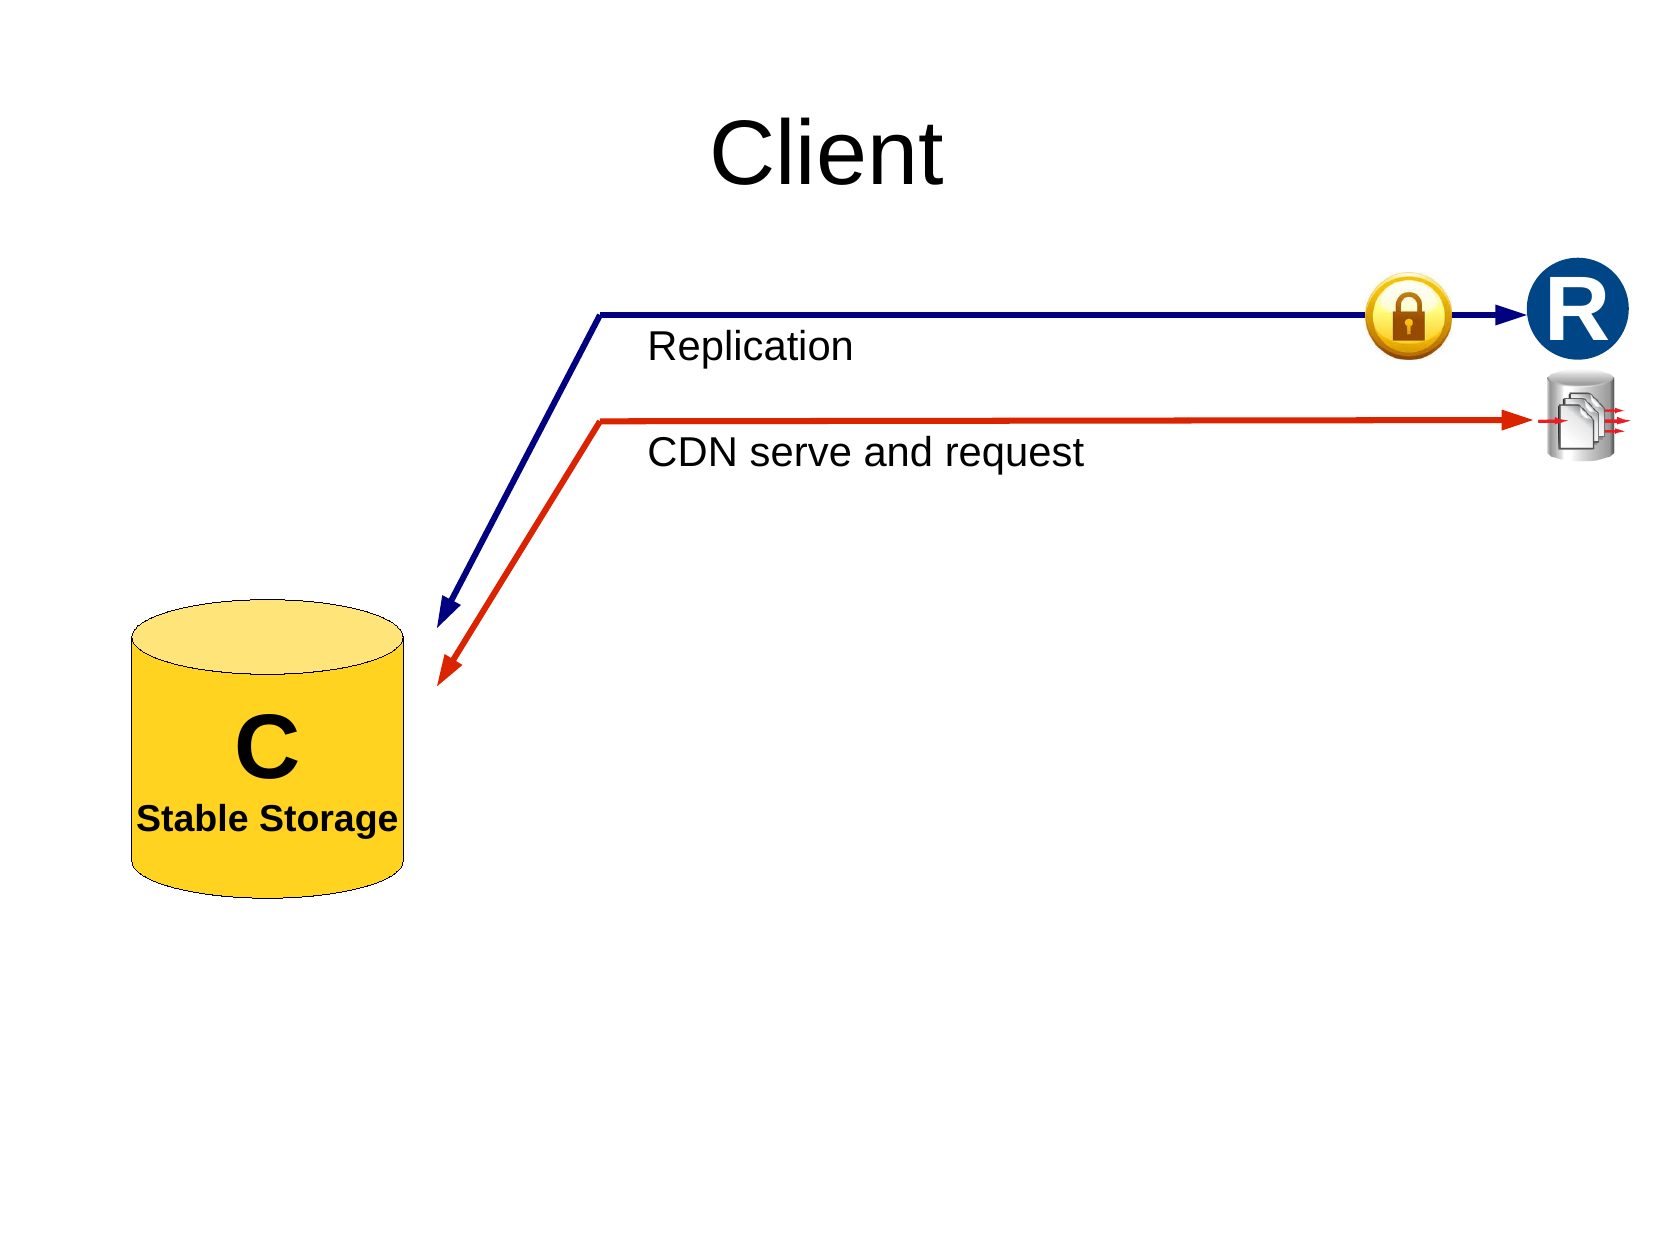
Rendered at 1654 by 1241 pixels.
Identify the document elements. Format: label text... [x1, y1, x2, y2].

text_box Z [131, 599, 404, 675]
picture [1533, 369, 1635, 463]
text_box CDN serve and request [597, 421, 1441, 484]
text_box C Stable Storage [131, 638, 404, 899]
text_box Replication [597, 315, 1231, 377]
title Client [82, 49, 1571, 257]
picture [1365, 272, 1452, 361]
text_box R [1526, 257, 1629, 360]
